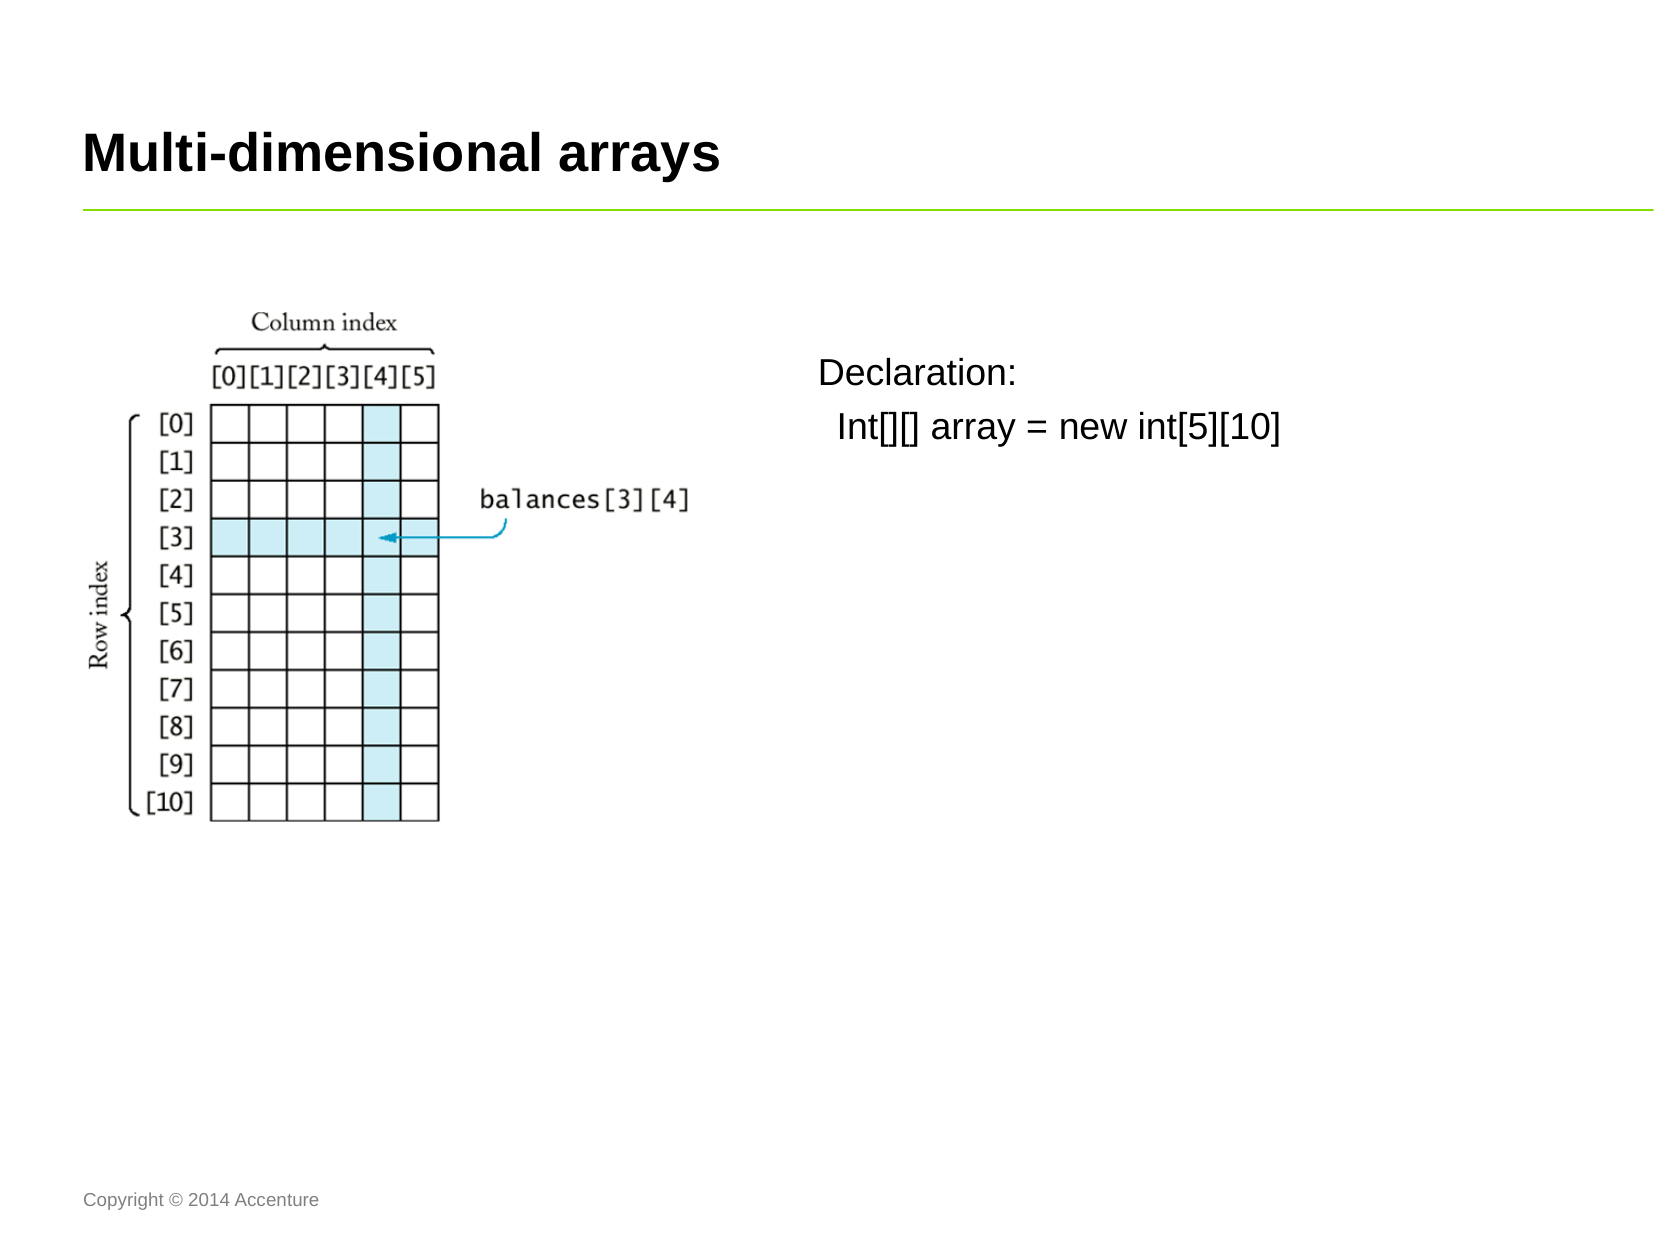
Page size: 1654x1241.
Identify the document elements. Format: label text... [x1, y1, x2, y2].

text_box Declaration: Int[][] array = new int[5][10] [803, 344, 1509, 603]
title Multi-dimensional arrays [82, 49, 1571, 257]
picture [87, 312, 688, 822]
